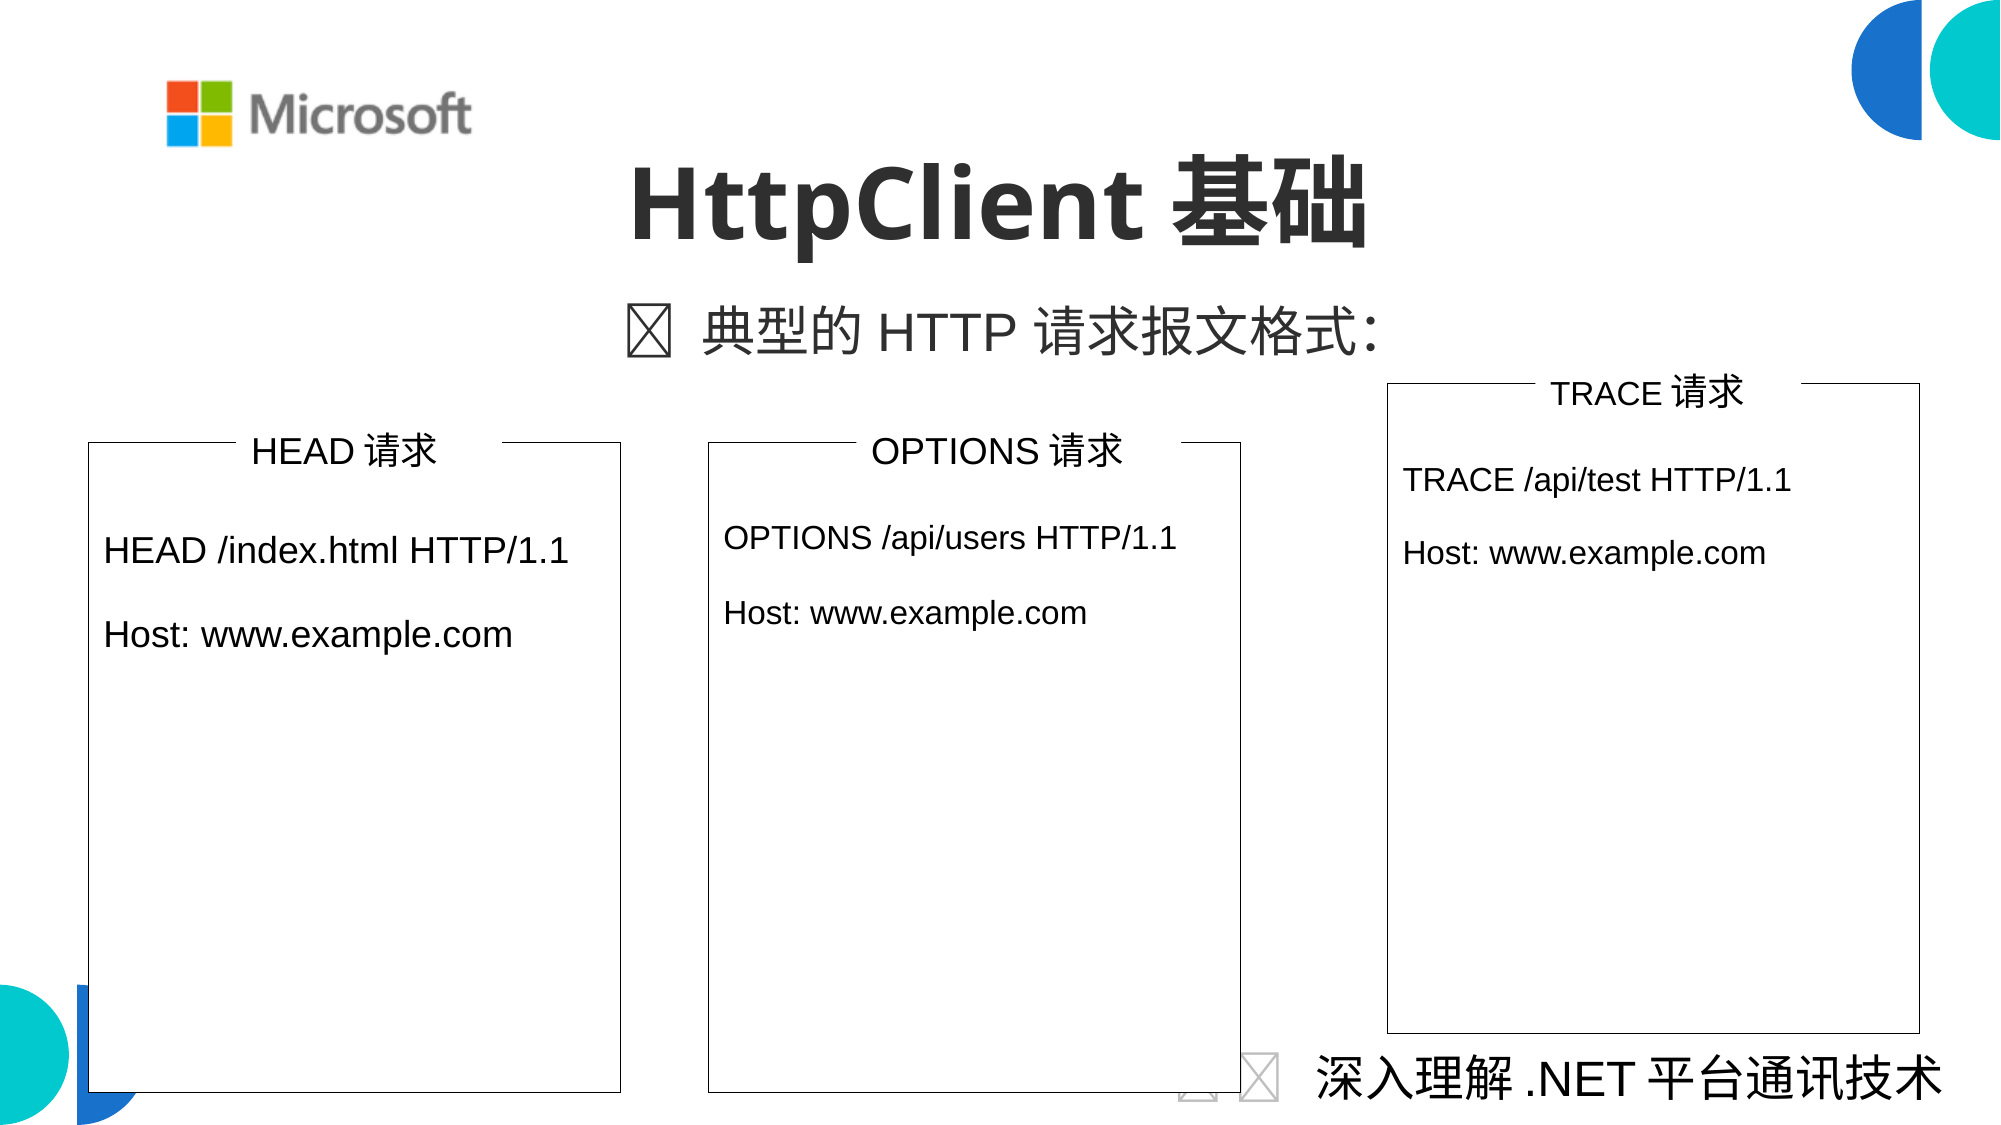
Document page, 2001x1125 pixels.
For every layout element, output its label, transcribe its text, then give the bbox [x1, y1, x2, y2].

text_box 🚀 典型的HTTP请求报文格式： [236, 253, 1823, 373]
text_box TRACE请求 [1535, 354, 1802, 419]
subtitle 🚀 🚀 深入理解.NET平台通讯技术 [1173, 1046, 1952, 1107]
title HttpClient基础 [137, 106, 1861, 292]
picture [85, 41, 552, 189]
text_box HEAD请求 [236, 413, 502, 502]
text_box OPTIONS请求 [856, 413, 1182, 502]
text_box HEAD /index.html HTTP/1.1 Host: www.example.com [88, 442, 621, 1093]
text_box OPTIONS /api/users HTTP/1.1 Host: www.example.com [708, 442, 1241, 1093]
text_box TRACE /api/test HTTP/1.1 Host: www.example.com [1387, 383, 1920, 1034]
